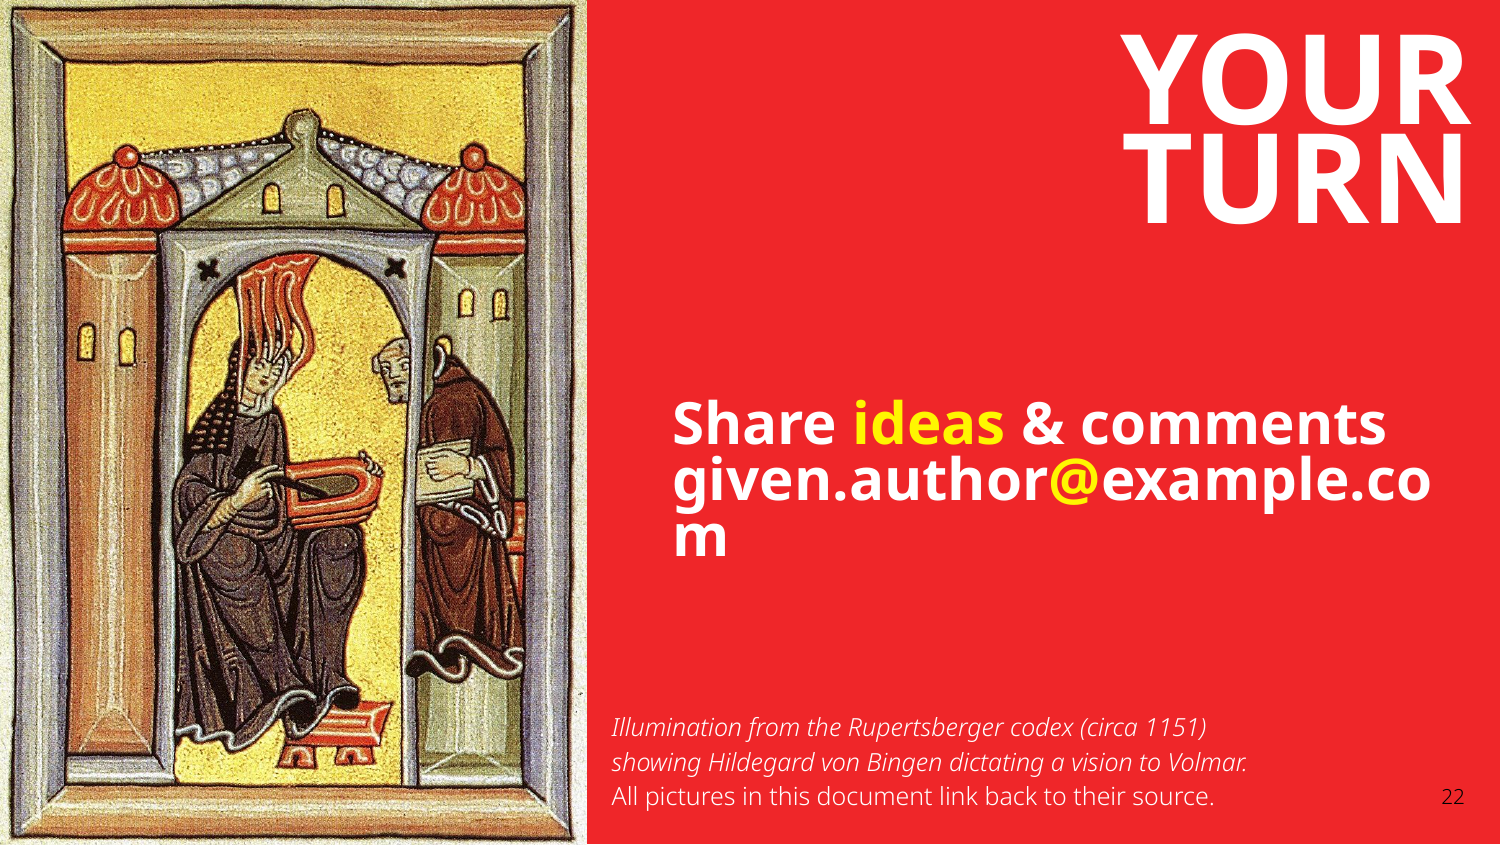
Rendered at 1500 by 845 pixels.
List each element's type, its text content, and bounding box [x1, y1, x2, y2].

title Your turn [1074, 30, 1488, 257]
title Share ideas & comments given.author@example.com [657, 385, 1459, 529]
subtitle Illumination from the Rupertsberger codex (circa 1151) showing Hildegard von Bingen dictating a vision to Volmar. All pictures in this document link back to their source. [596, 697, 1287, 826]
picture [0, 0, 587, 845]
